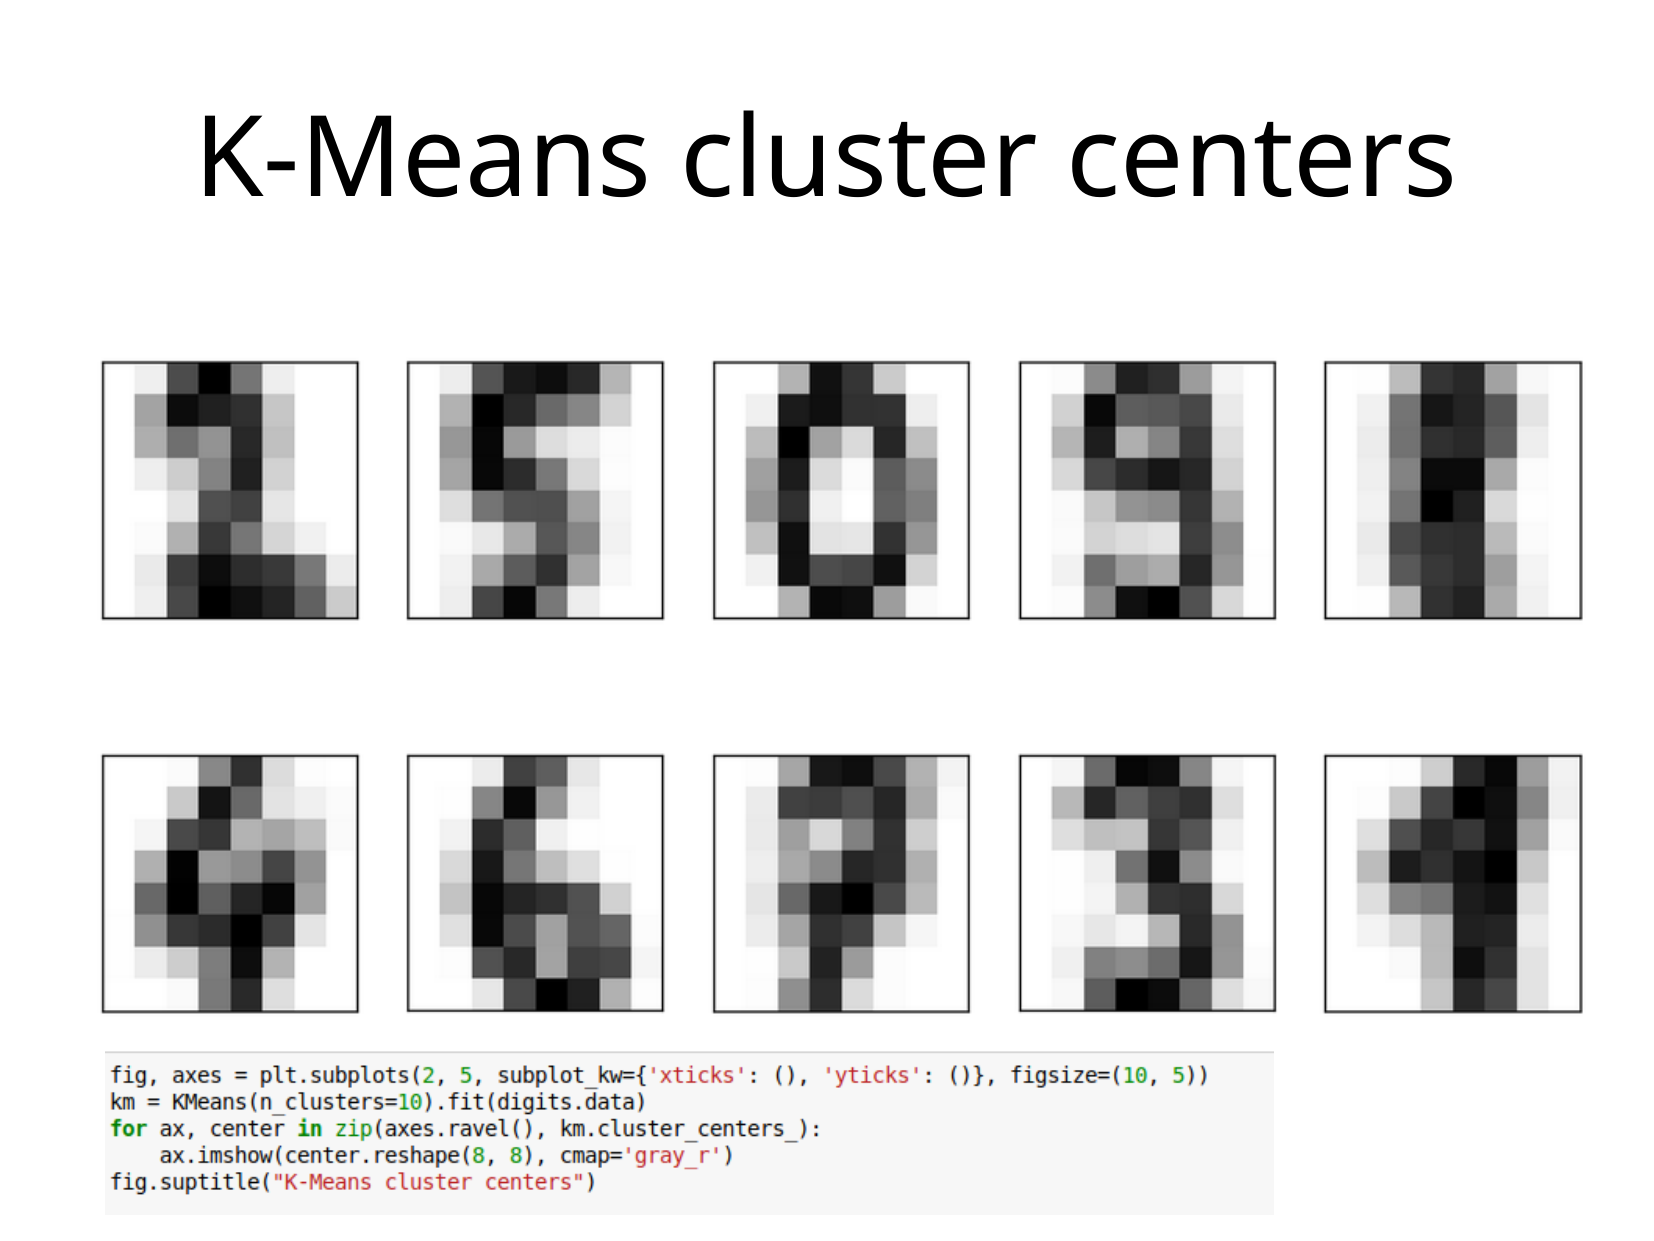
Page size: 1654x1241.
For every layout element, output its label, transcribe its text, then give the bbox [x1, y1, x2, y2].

picture [105, 1047, 1274, 1216]
picture [82, 344, 1600, 1034]
title K-Means cluster centers [82, 49, 1571, 257]
